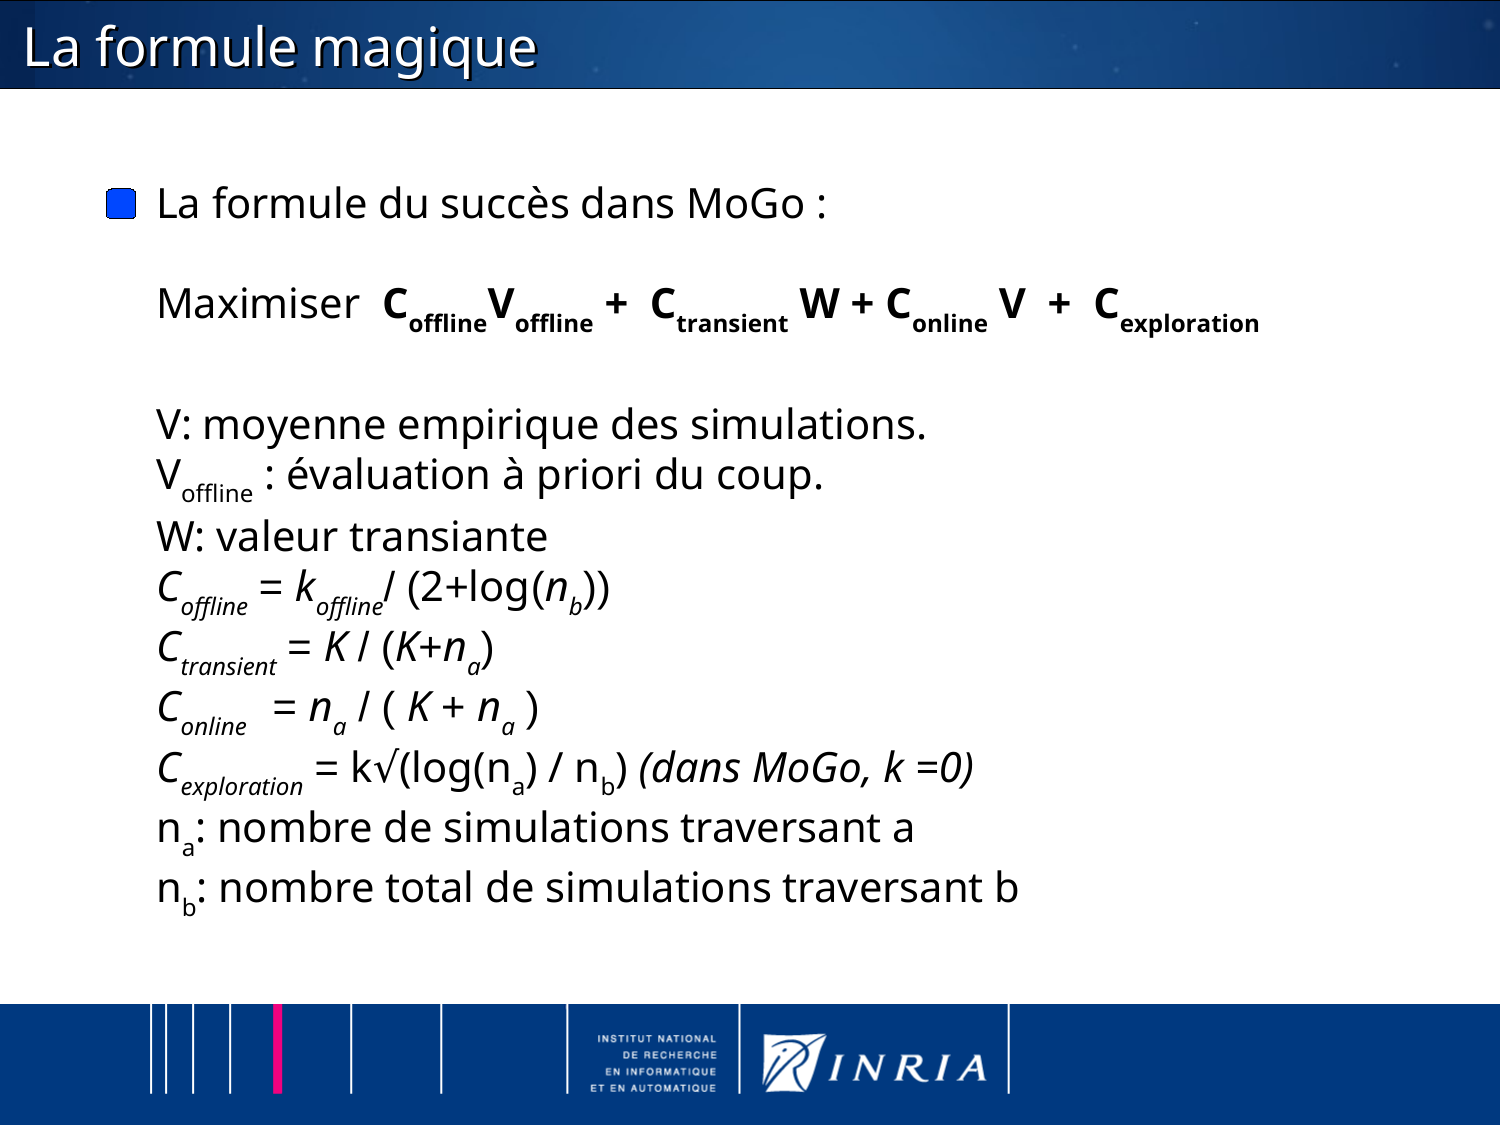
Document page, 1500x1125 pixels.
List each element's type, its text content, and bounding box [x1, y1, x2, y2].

text_box La formule magique [0, 0, 1500, 89]
picture [0, 1004, 1500, 1125]
text_box [106, 188, 136, 219]
text_box La formule du succès dans MoGo : Maximiser CofflineVoffline + Ctransient W + Conline V + Cexploration V: moyenne empirique des simulations. Voffline : évaluation à priori du coup. W: valeur transiante Coffline = koffline/ (2+log(nb)) Ctransient = K / (K+na) Conline = na / ( K + na ) Cexploration = k√(log(na) / nb) (dans MoGo, k =0) na: nombre de simulations traversant a nb: nombre total de simulations traversant b [141, 169, 1471, 929]
